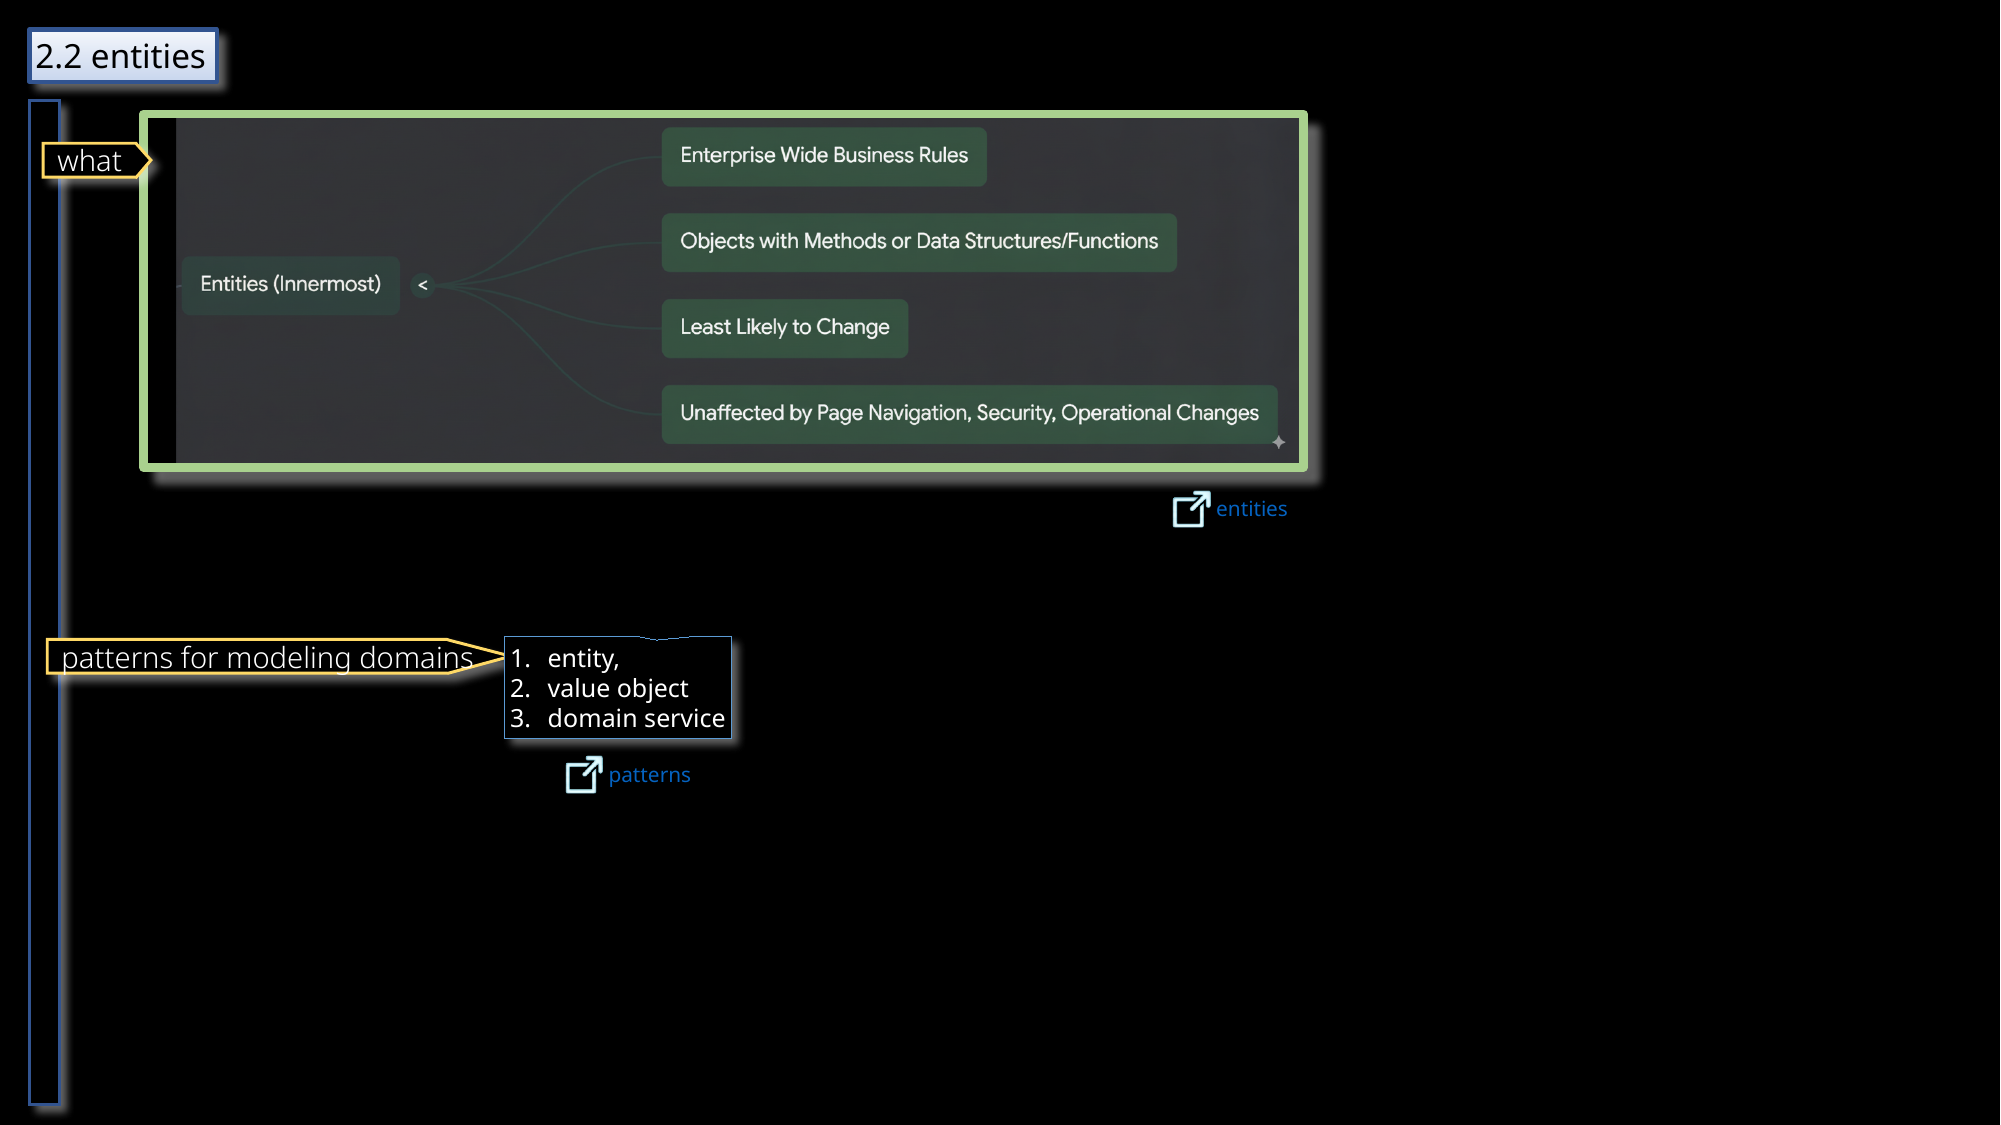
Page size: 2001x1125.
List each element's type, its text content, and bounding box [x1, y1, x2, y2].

picture [1168, 486, 1215, 532]
text_box entities [1215, 488, 1303, 532]
picture [147, 118, 1300, 464]
picture [561, 751, 607, 798]
text_box [29, 100, 60, 1105]
title 2.2 entities [29, 29, 217, 82]
text_box patterns for modeling domains [47, 639, 504, 674]
text_box entity, value object domain service [504, 636, 732, 739]
text_box patterns [607, 753, 706, 797]
text_box what [43, 143, 151, 178]
